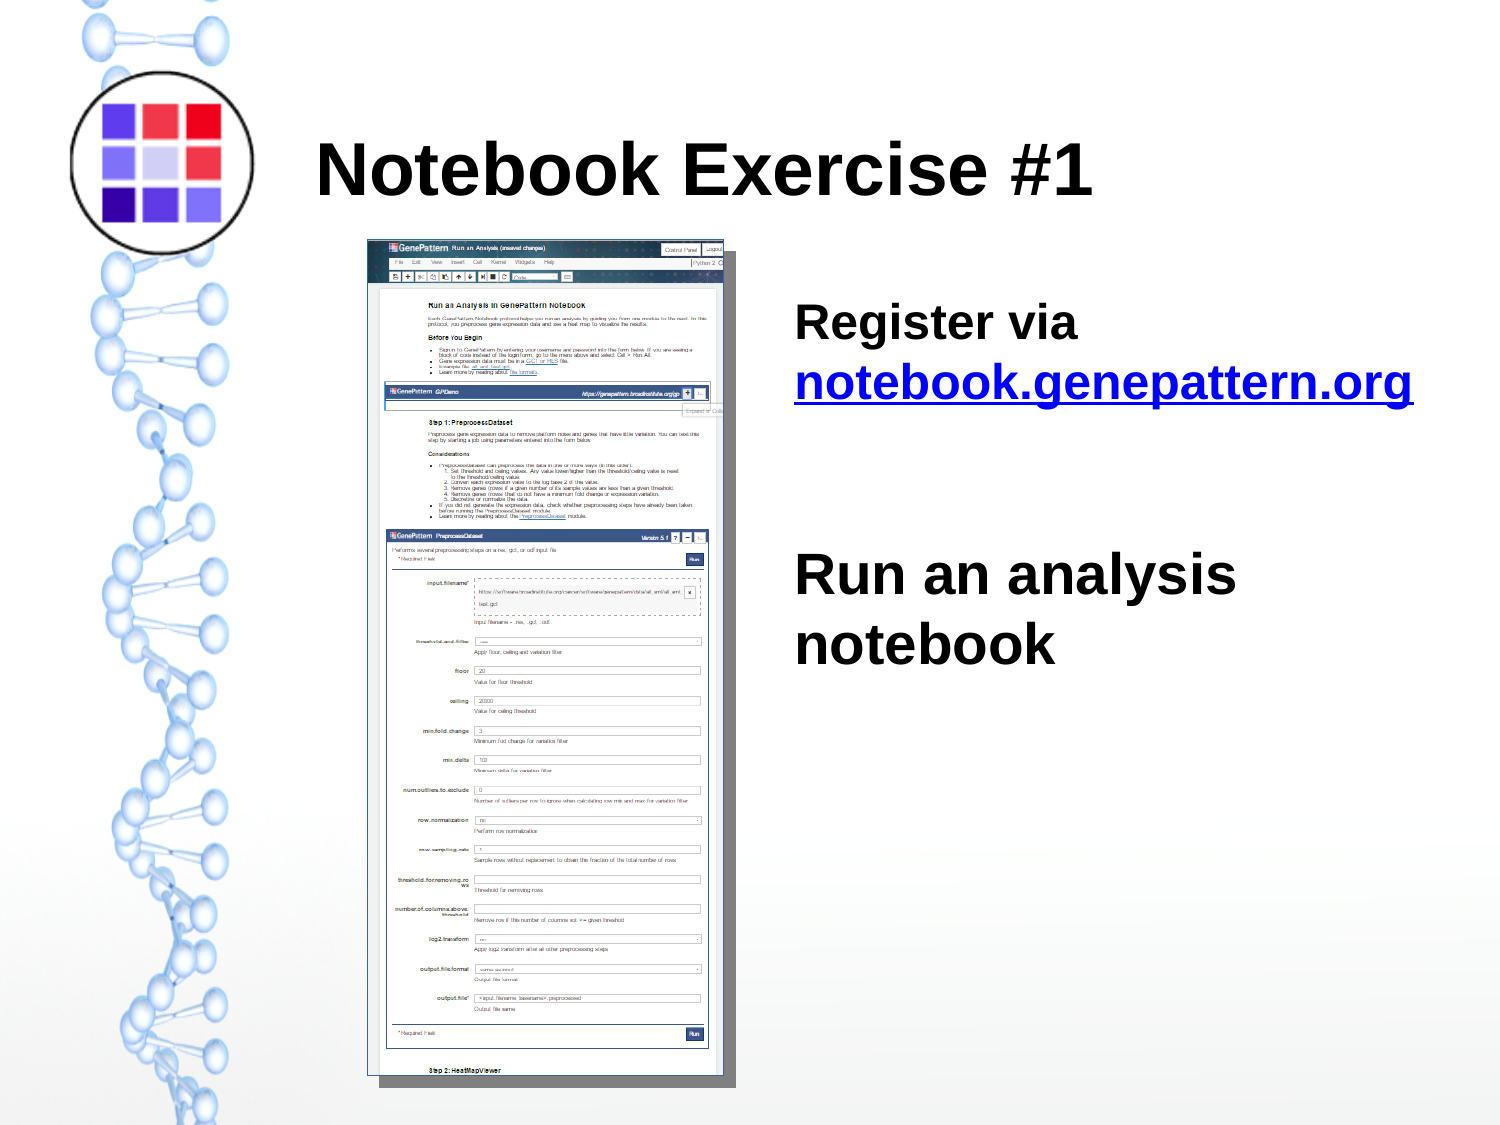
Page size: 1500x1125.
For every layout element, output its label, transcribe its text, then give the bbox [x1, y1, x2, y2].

text_box Run an analysis notebook [779, 528, 1440, 754]
text_box Register via notebook.genepattern.org [779, 281, 1456, 417]
text_box Notebook Exercise #1 [299, 111, 1440, 220]
picture [0, 0, 1500, 1125]
